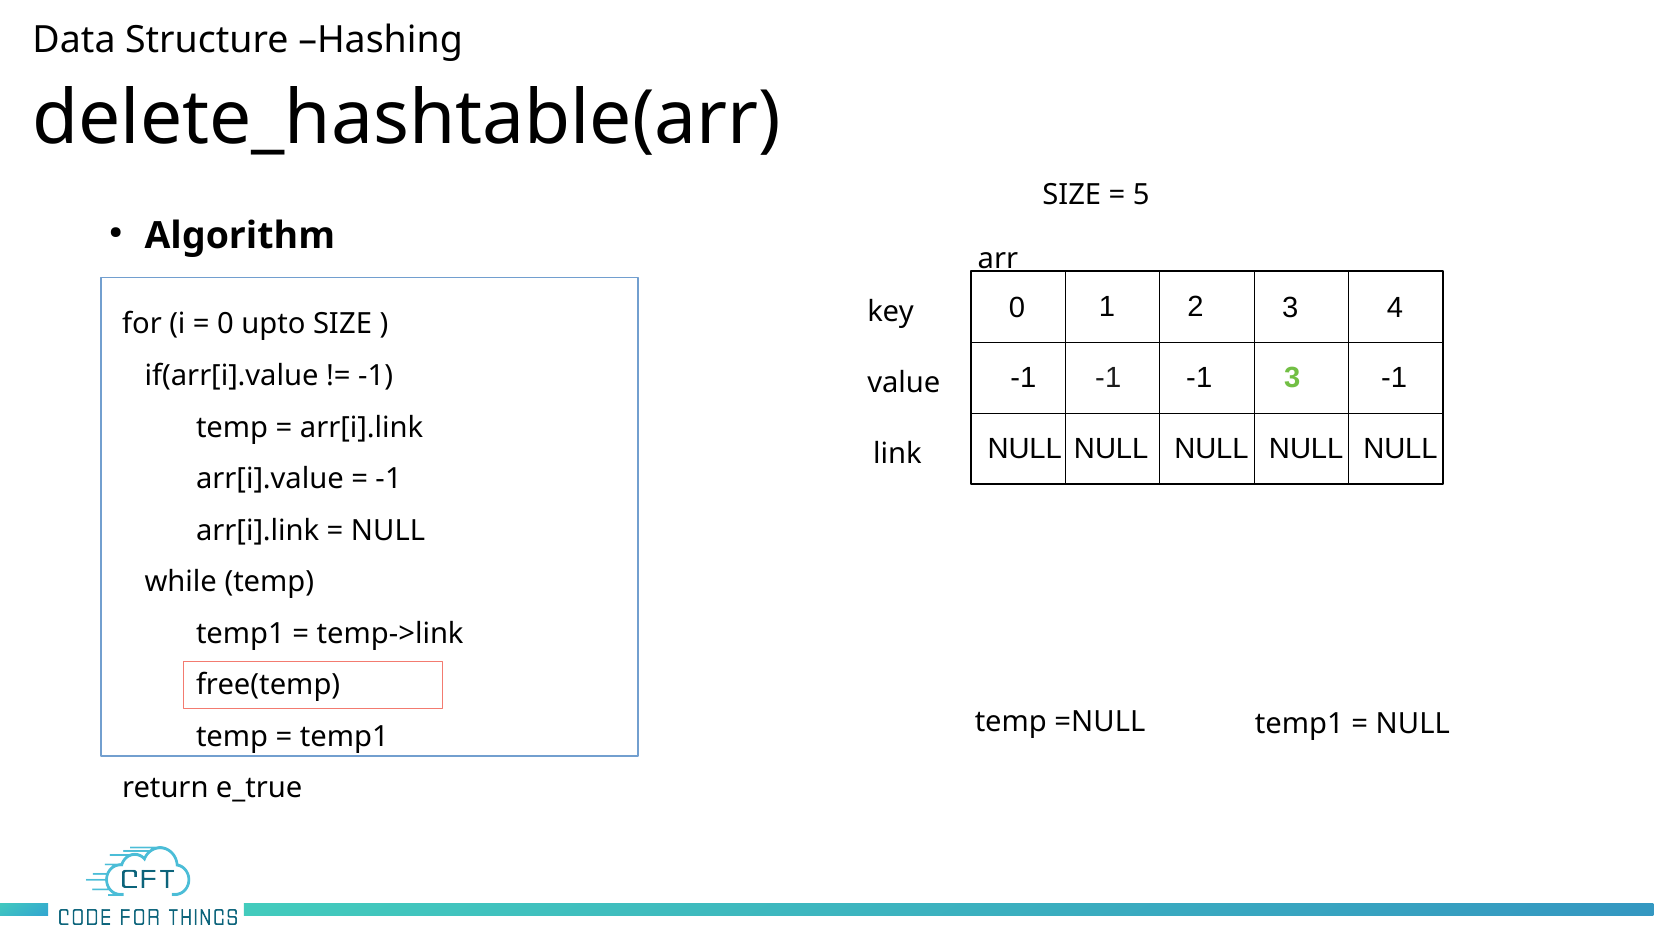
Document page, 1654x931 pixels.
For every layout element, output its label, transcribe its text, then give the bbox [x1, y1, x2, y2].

text_box [1160, 271, 1254, 342]
text_box -1 [1080, 353, 1136, 402]
text_box 3 [1269, 353, 1325, 402]
text_box link [858, 424, 1004, 474]
picture [59, 846, 237, 925]
text_box temp =NULL [960, 693, 1182, 743]
text_box SIZE = 5 [1027, 166, 1205, 216]
text_box [1066, 343, 1159, 413]
text_box [1160, 414, 1254, 424]
text_box arr [963, 230, 1141, 280]
text_box [1349, 414, 1444, 424]
text_box [1255, 271, 1348, 342]
text_box [1066, 414, 1159, 424]
text_box temp1 = NULL [1240, 695, 1489, 745]
title Data Structure –Hashing delete_hashtable(arr) [32, 12, 1630, 166]
text_box 4 [1372, 283, 1419, 331]
text_box [1018, 343, 1065, 413]
text_box 3 [1267, 283, 1314, 331]
text_box -1 [1366, 353, 1422, 402]
text_box 0 [994, 283, 1041, 332]
text_box NULL [1348, 424, 1453, 473]
text_box [1349, 473, 1444, 484]
text_box 2 [1172, 282, 1219, 331]
text_box [1066, 473, 1159, 484]
text_box for (i = 0 upto SIZE ) if(arr[i].value != -1) temp = arr[i].link arr[i].value = -1 arr[i].link = NULL while (temp) temp1 = temp->link free(temp) temp = temp1 return e_true [107, 295, 851, 886]
text_box 1 [1084, 282, 1131, 331]
text_box value [852, 353, 1018, 437]
text_box NULL [1254, 424, 1348, 473]
text_box [970, 473, 1065, 484]
text_box Algorithm [94, 200, 886, 269]
text_box [1160, 343, 1254, 413]
text_box [1255, 414, 1348, 424]
text_box -1 [1171, 353, 1228, 402]
text_box NULL [1164, 424, 1254, 473]
text_box [970, 280, 1065, 342]
text_box [1066, 271, 1159, 342]
text_box [1160, 473, 1254, 484]
text_box NULL [972, 424, 1059, 473]
text_box [1018, 414, 1065, 424]
text_box -1 [995, 353, 1052, 402]
text_box [100, 277, 638, 756]
text_box [1255, 343, 1348, 413]
text_box [1255, 473, 1348, 484]
text_box NULL [1059, 424, 1164, 473]
text_box [1349, 343, 1444, 413]
text_box key [852, 283, 1018, 353]
text_box [1349, 271, 1444, 342]
